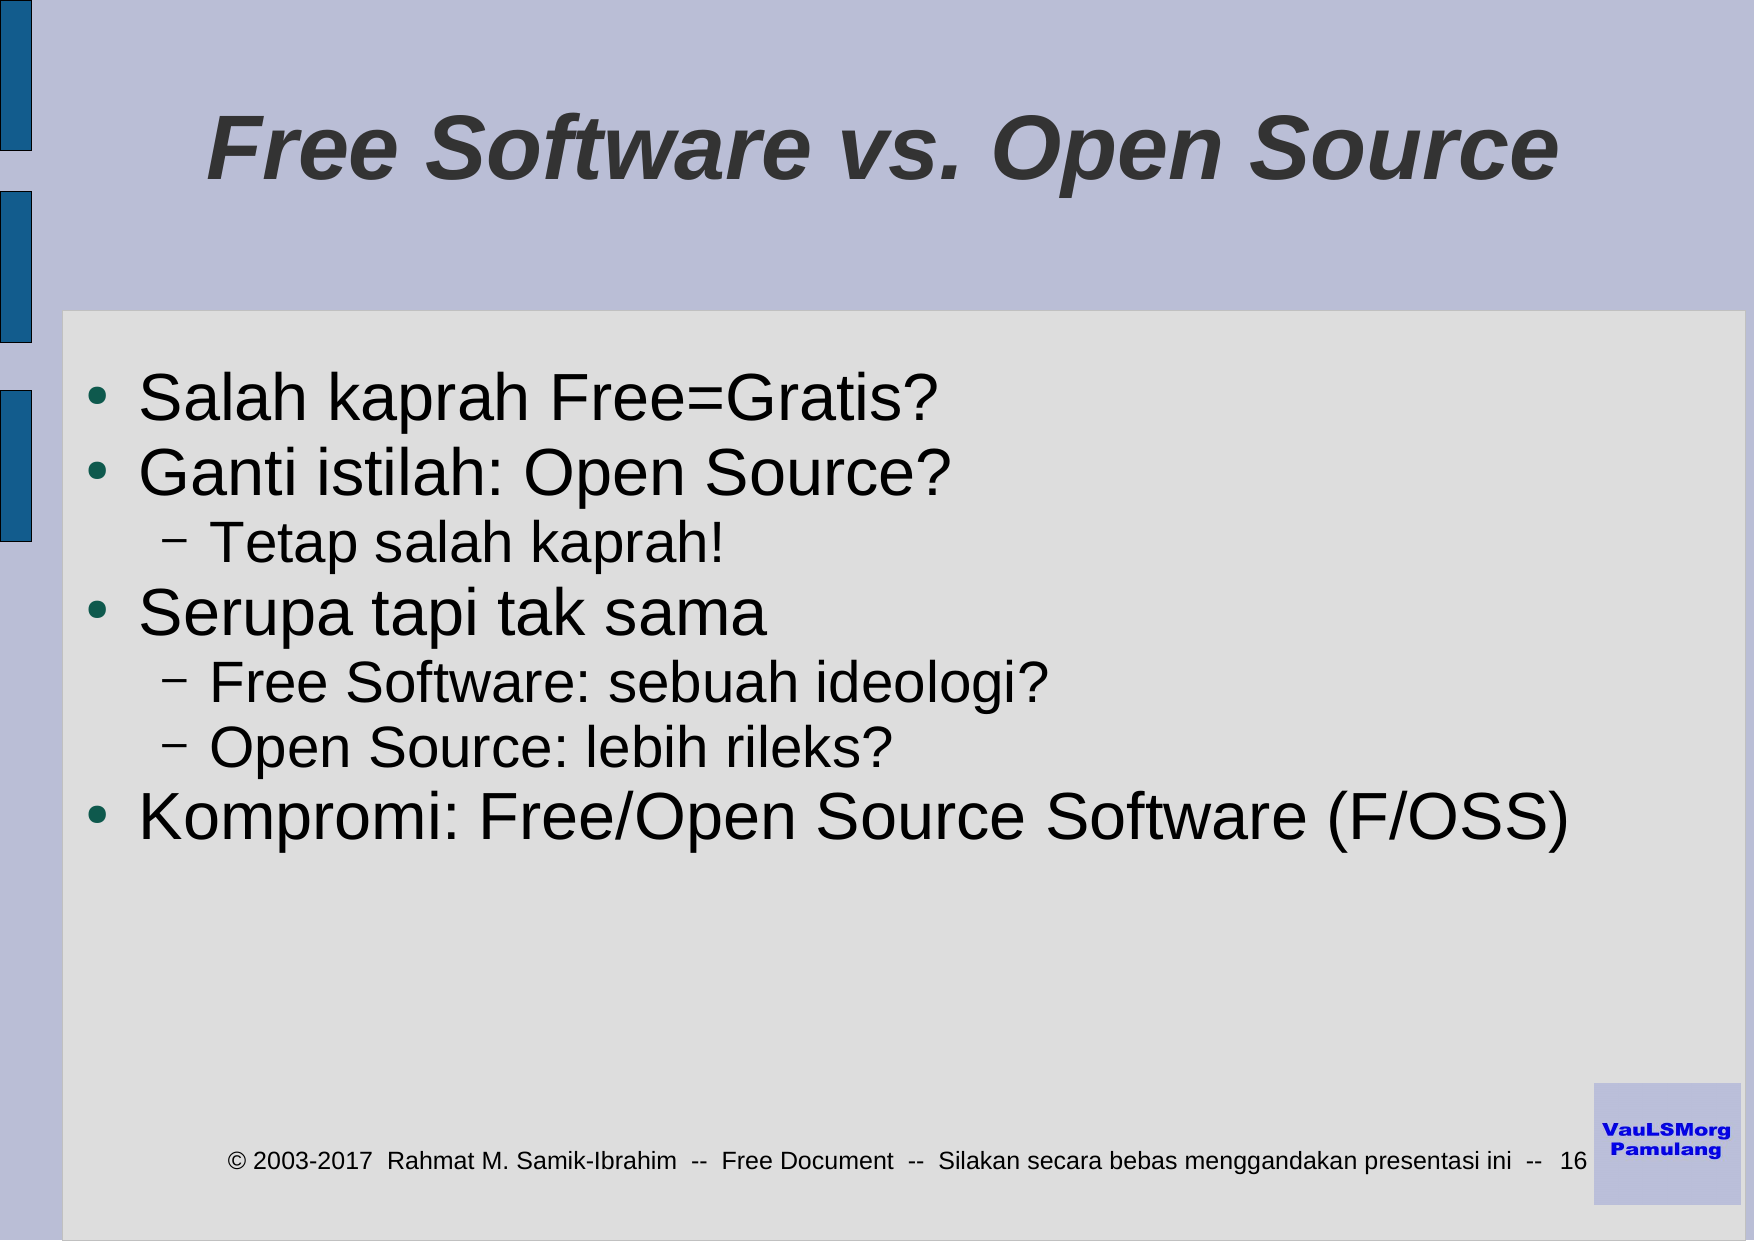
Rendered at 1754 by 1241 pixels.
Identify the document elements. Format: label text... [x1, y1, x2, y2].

title Free Software vs. Open Source [50, 75, 1719, 220]
picture [1594, 1083, 1741, 1205]
list Salah kaprah Free=Gratis? Ganti istilah: Open Source? Tetap salah kaprah! Serupa tapi tak sama Free Software: sebuah ideologi? Open Source: lebih rileks? Kompromi: Free/Open Source Software (F/OSS) [67, 359, 1658, 966]
